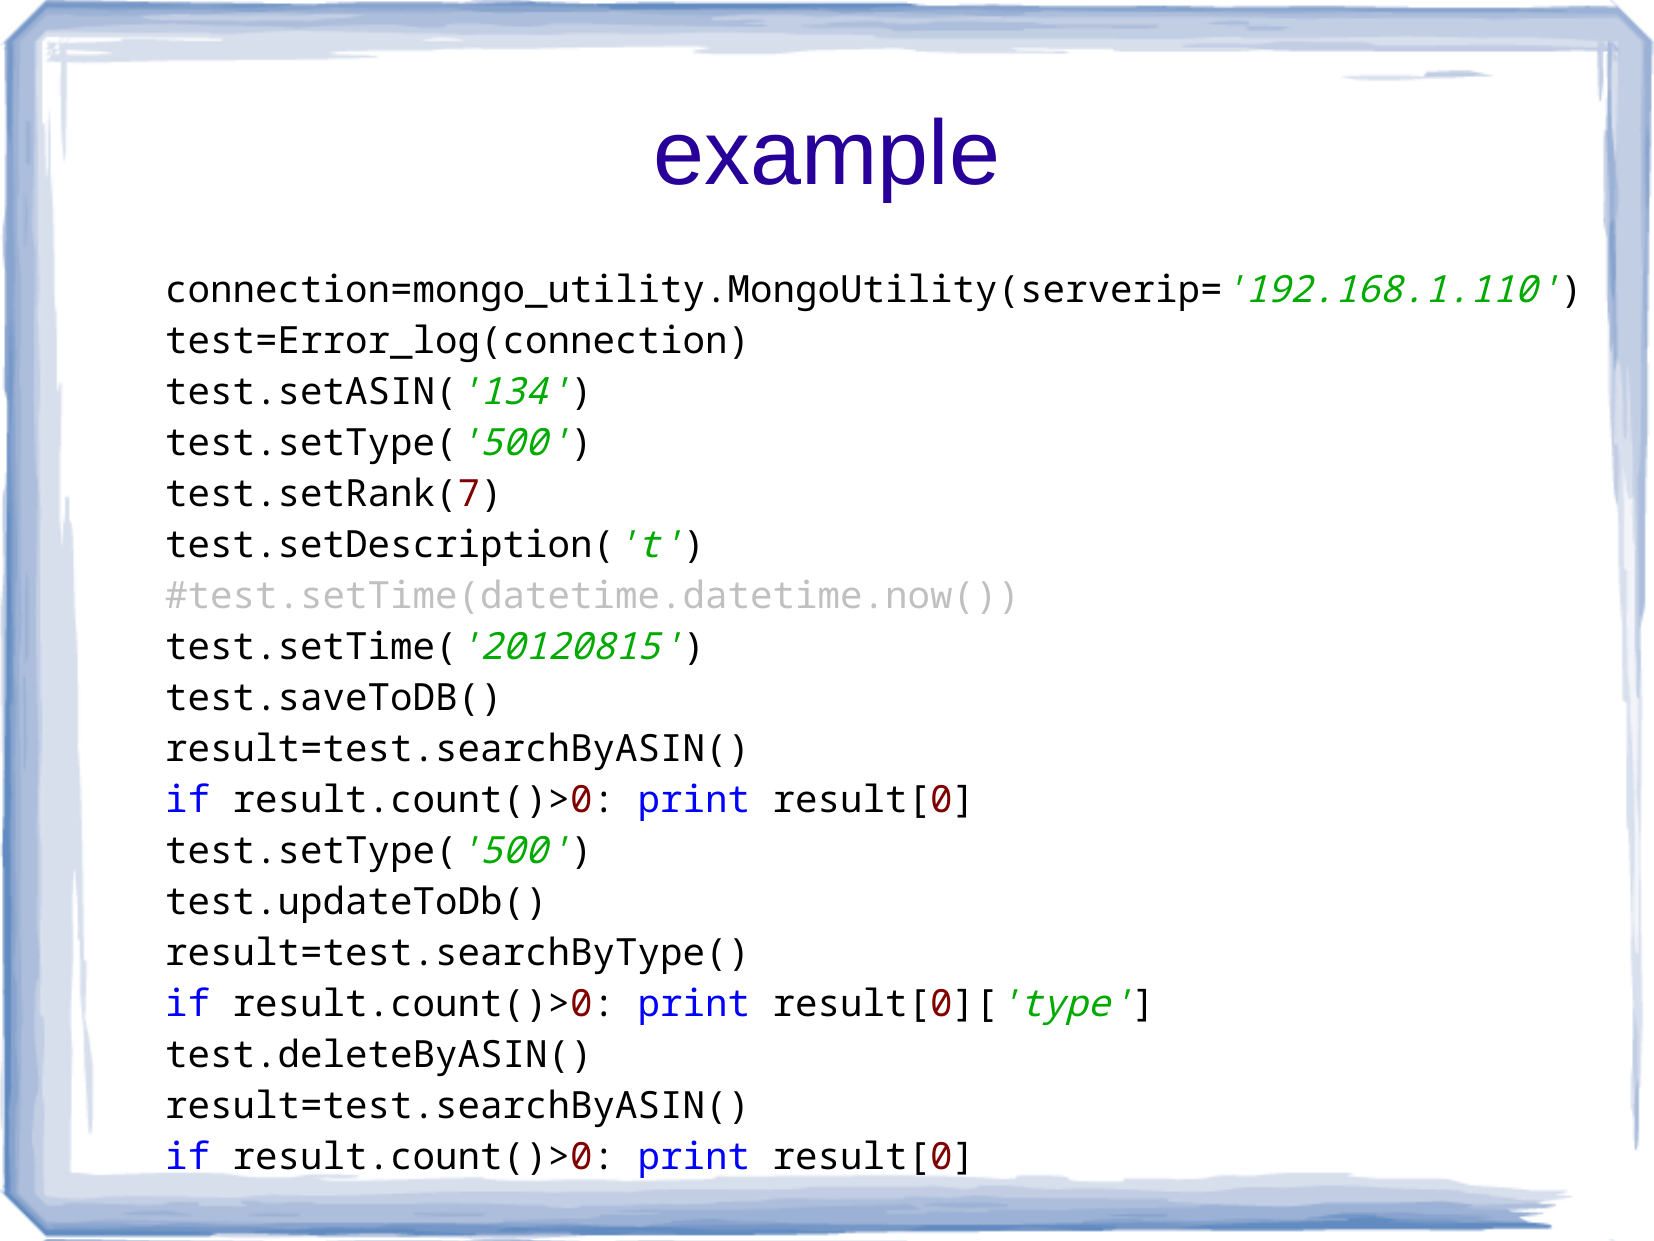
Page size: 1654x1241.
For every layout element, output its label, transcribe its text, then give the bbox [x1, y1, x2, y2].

picture [0, 0, 1654, 1241]
title example [82, 49, 1571, 255]
text_box connection=mongo_utility.MongoUtility(serverip='192.168.1.110') test=Error_log(connection) test.setASIN('134') test.setType('500') test.setRank(7) test.setDescription('t') #test.setTime(datetime.datetime.now()) test.setTime('20120815') test.saveToDB() result=test.searchByASIN() if result.count()>0: print result[0] test.setType('500') test.updateToDb() result=test.searchByType() if result.count()>0: print result[0]['type'] test.deleteByASIN() result=test.searchByASIN() if result.count()>0: print result[0] [60, 255, 1635, 1054]
